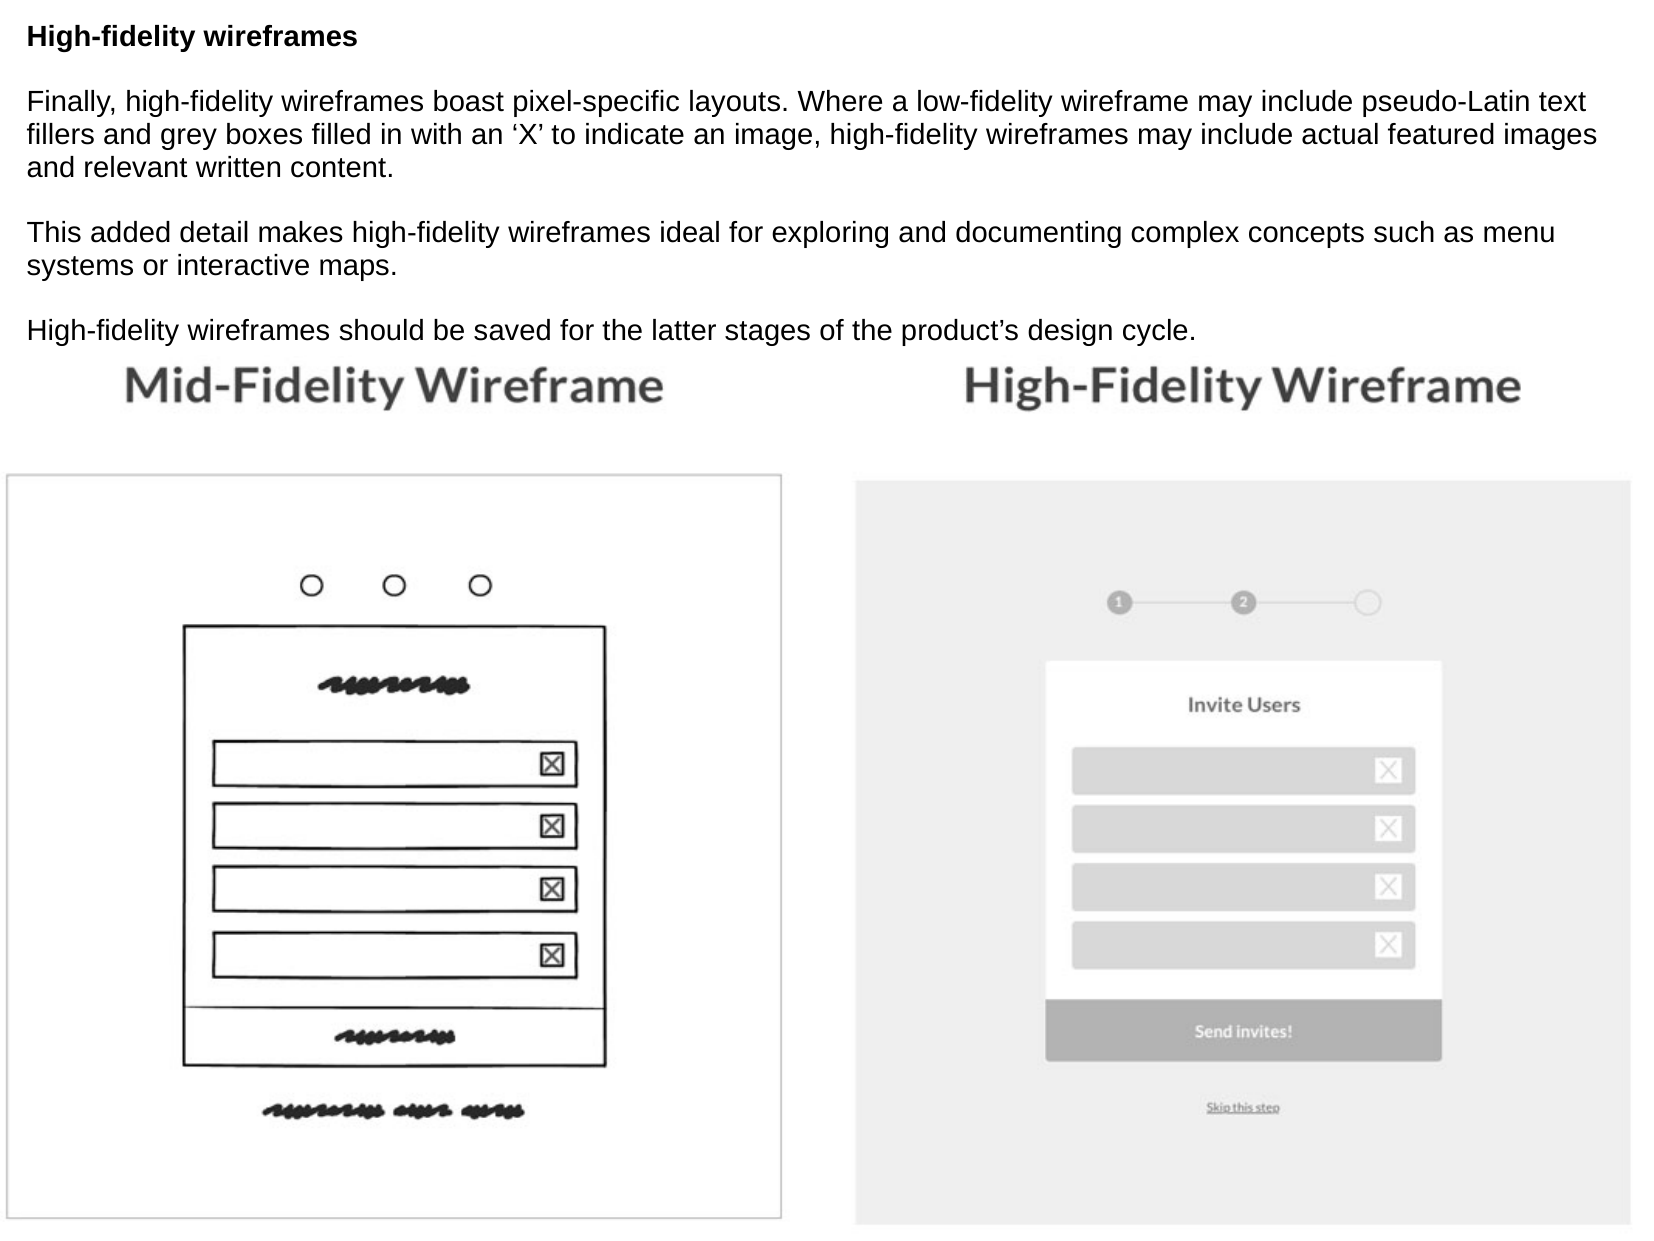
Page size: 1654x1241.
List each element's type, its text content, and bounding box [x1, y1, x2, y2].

text_box High-fidelity wireframes Finally, high-fidelity wireframes boast pixel-specific layouts. Where a low-fidelity wireframe may include pseudo-Latin text fillers and grey boxes filled in with an ‘X’ to indicate an image, high-fidelity wireframes may include actual featured images and relevant written content. This added detail makes high-fidelity wireframes ideal for exploring and documenting complex concepts such as menu systems or interactive maps. High-fidelity wireframes should be saved for the latter stages of the product’s design cycle. [11, 12, 1636, 355]
picture [0, 355, 1651, 1241]
